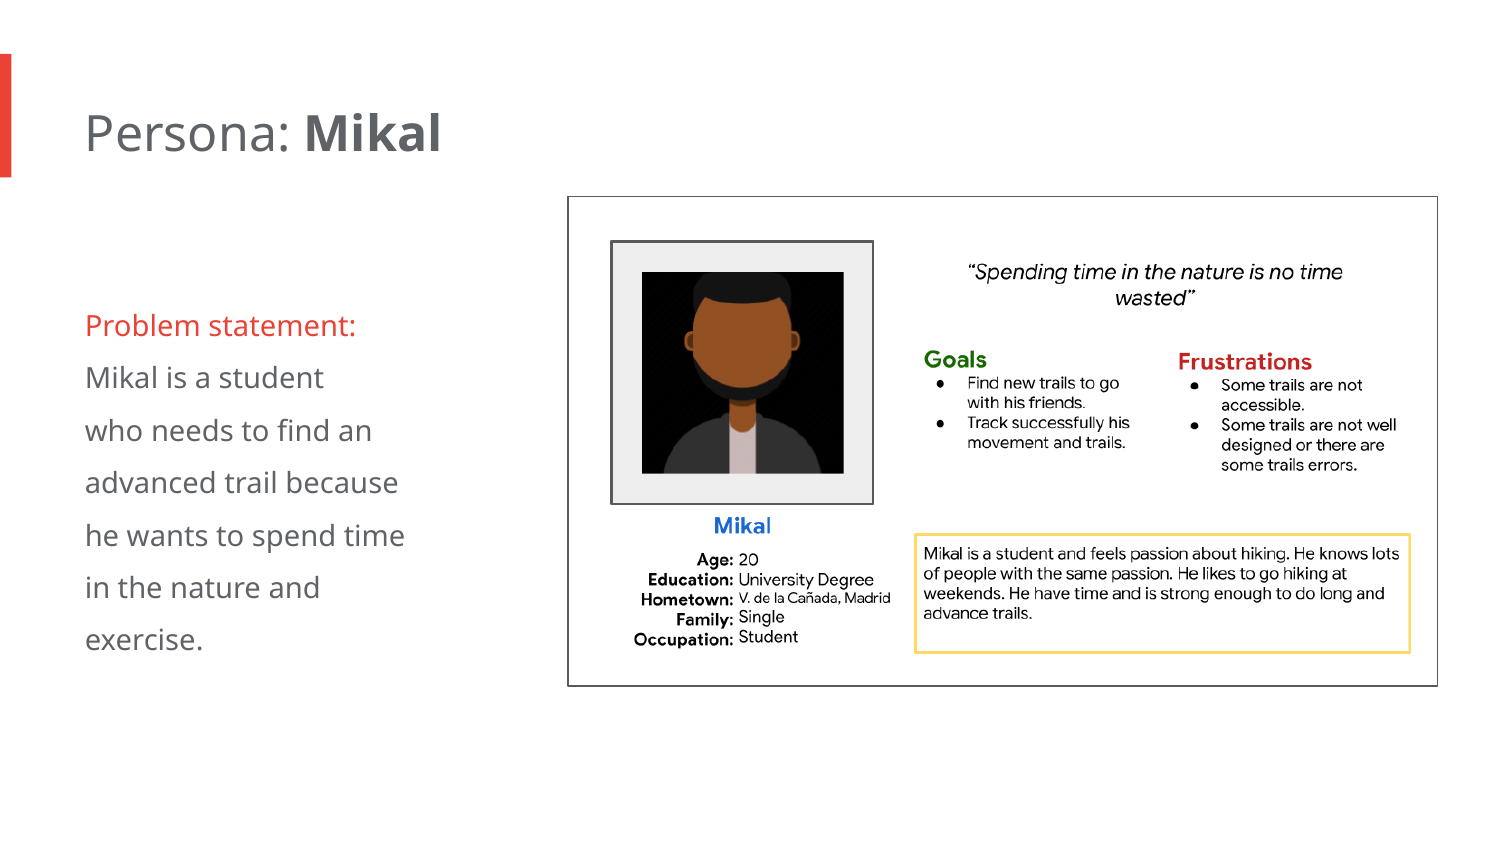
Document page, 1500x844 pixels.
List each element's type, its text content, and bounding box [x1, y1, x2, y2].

picture [568, 197, 1437, 686]
text_box Problem statement: Mikal is a student who needs to find an advanced trail because he wants to spend time in the nature and exercise. [84, 274, 444, 725]
text_box Persona: Mikal [84, 85, 1087, 177]
